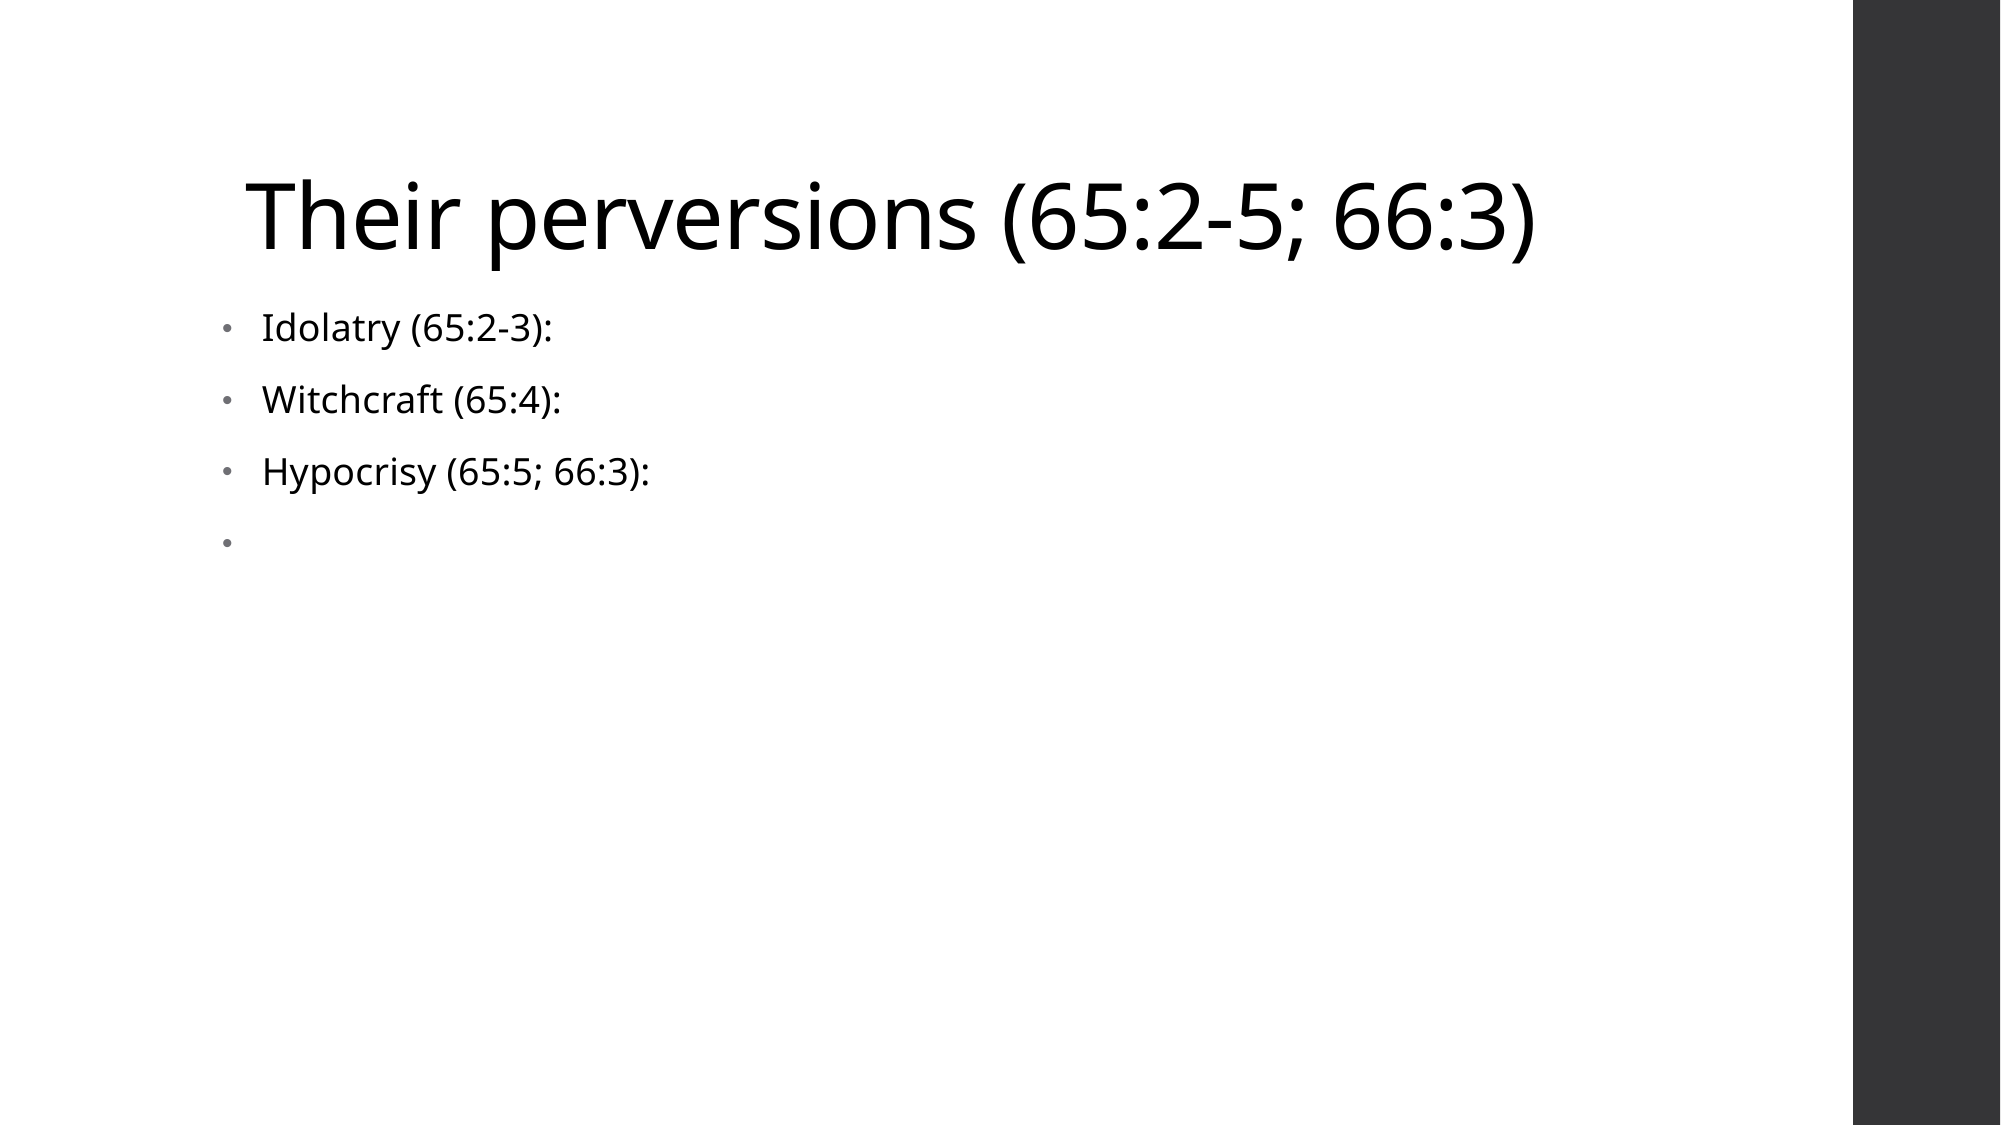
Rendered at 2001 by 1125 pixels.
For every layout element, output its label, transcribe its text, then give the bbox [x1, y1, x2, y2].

list Idolatry (65:2-3): Witchcraft (65:4): Hypocrisy (65:5; 66:3): [206, 299, 1617, 1014]
title Their perversions (65:2-5; 66:3) [206, 60, 1797, 278]
